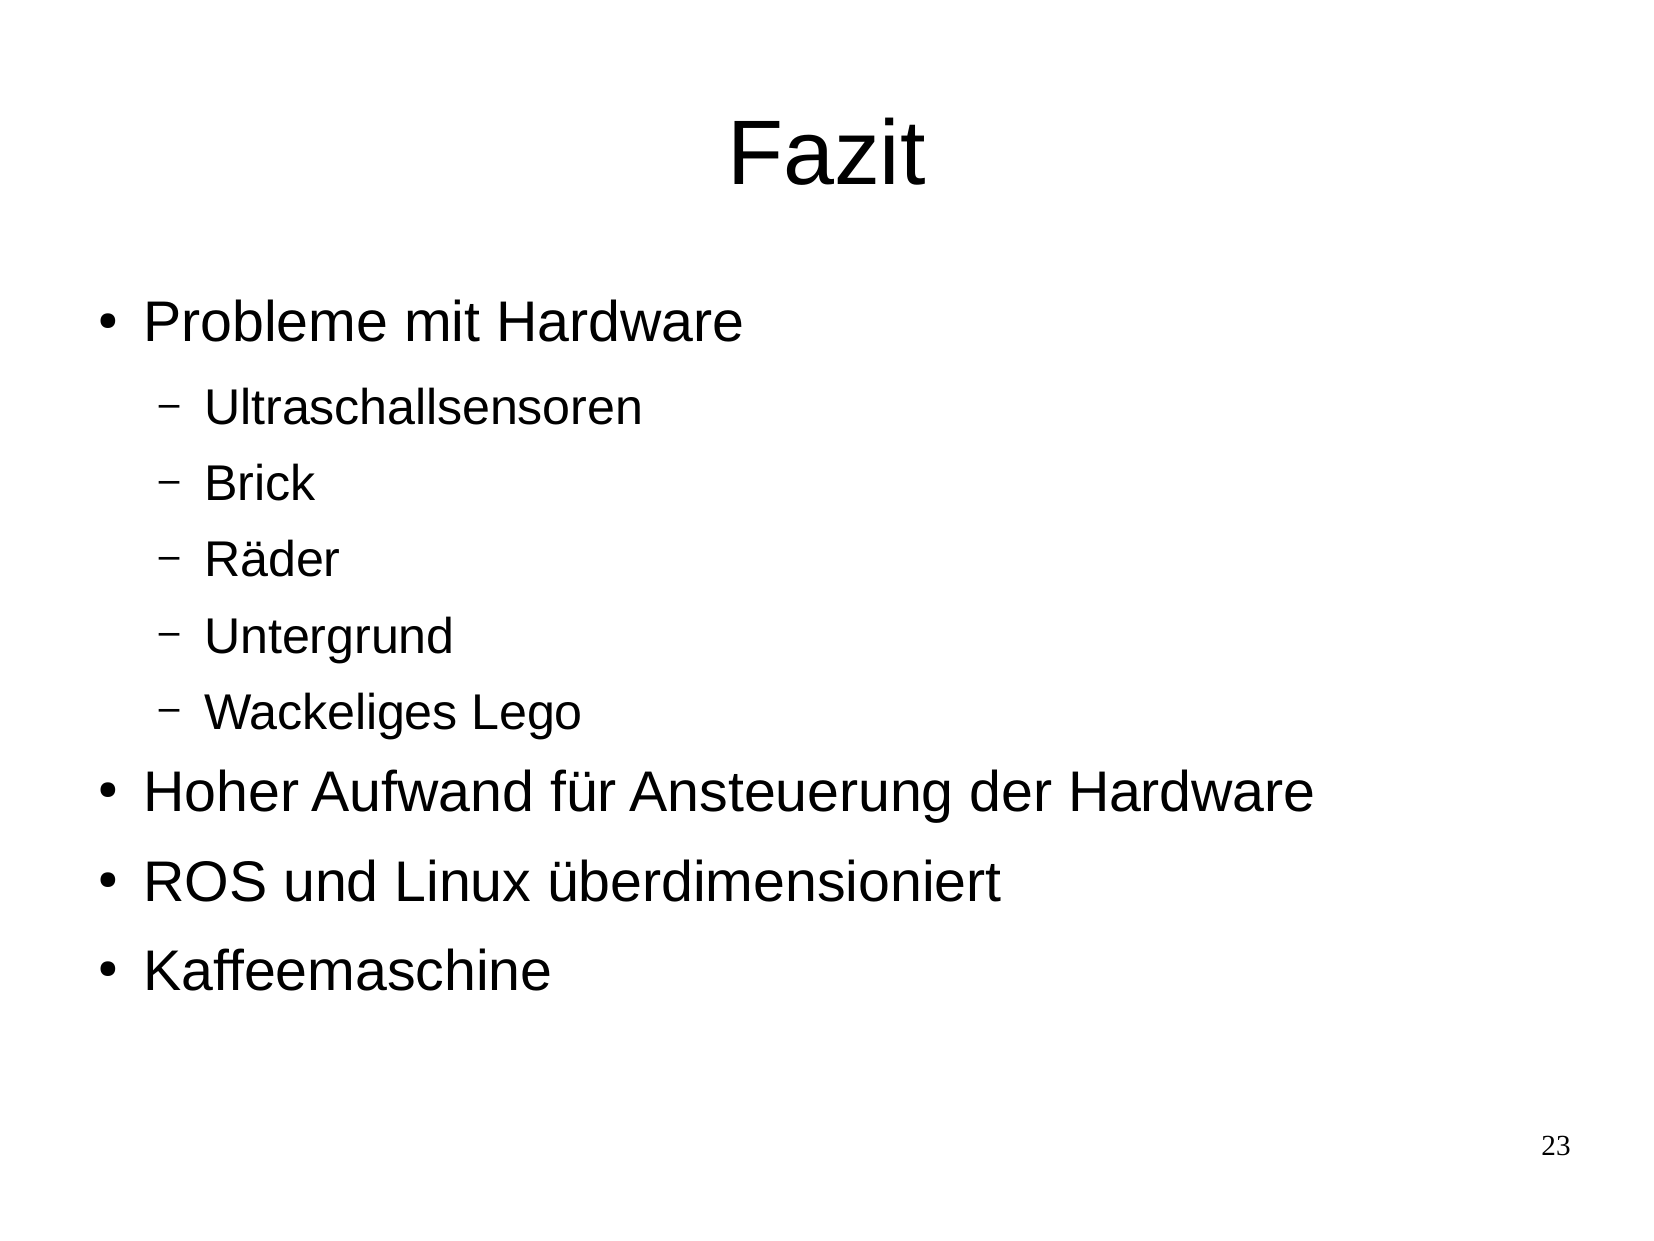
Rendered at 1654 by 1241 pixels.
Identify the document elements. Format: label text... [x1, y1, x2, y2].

title Fazit [82, 49, 1571, 257]
list Probleme mit Hardware Ultraschallsensoren Brick Räder Untergrund Wackeliges Lego Hoher Aufwand für Ansteuerung der Hardware ROS und Linux überdimensioniert Kaffeemaschine [82, 290, 1538, 1010]
